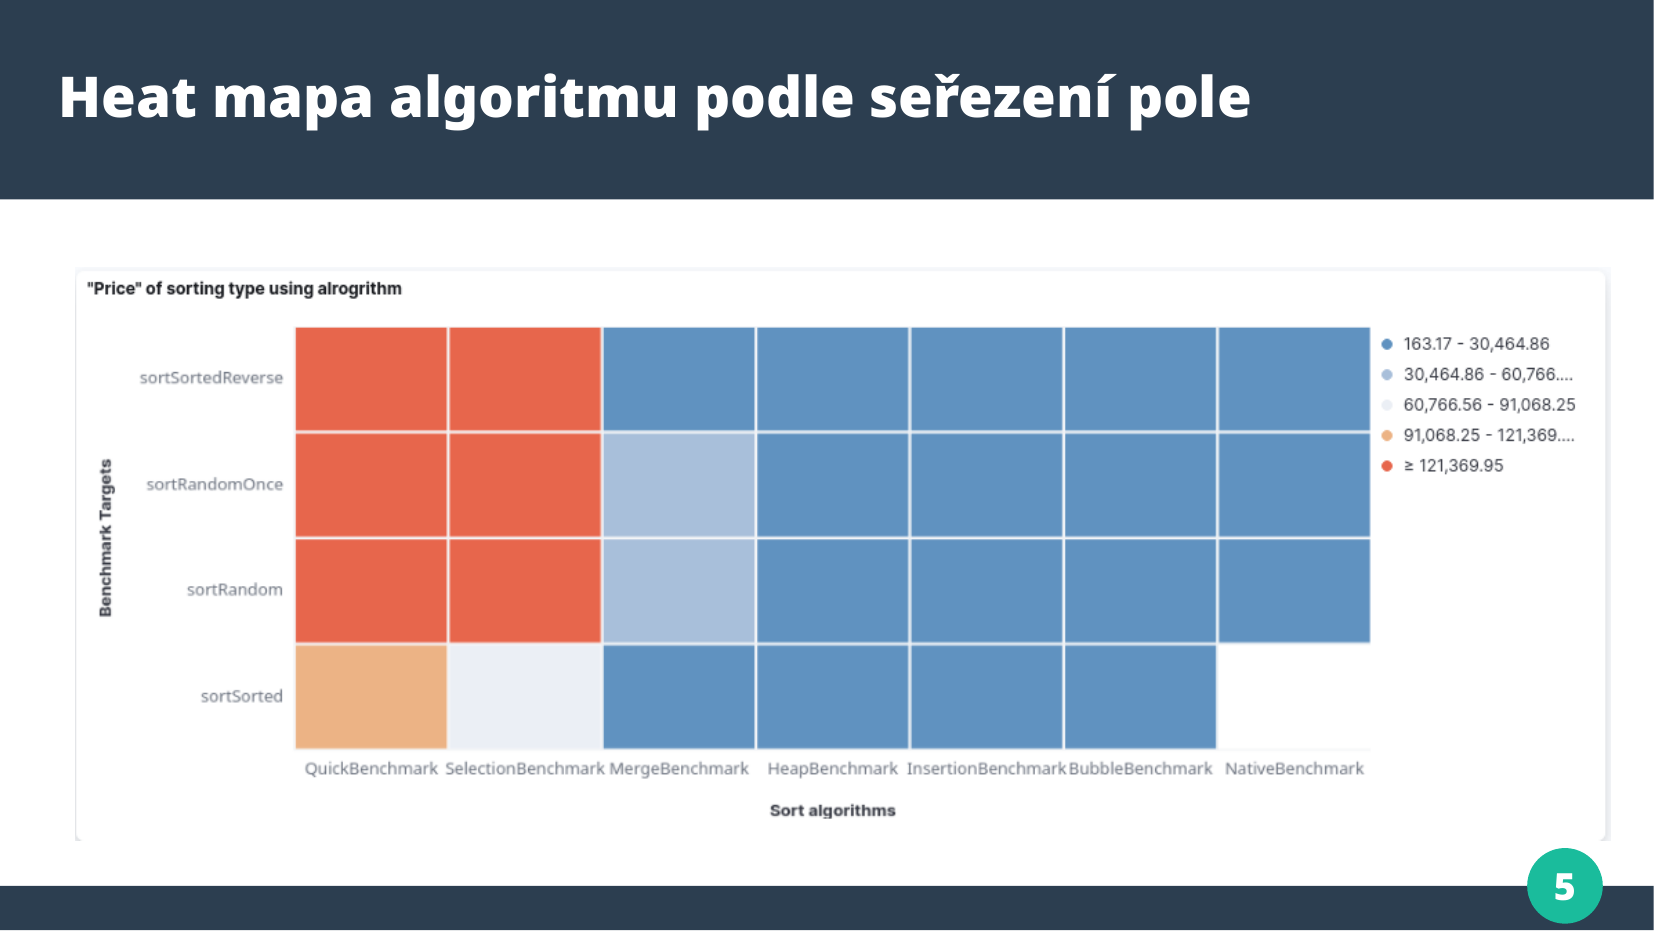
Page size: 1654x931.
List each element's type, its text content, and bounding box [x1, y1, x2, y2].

title Heat mapa algoritmu podle seřezení pole [59, 37, 1595, 155]
picture [75, 267, 1611, 841]
